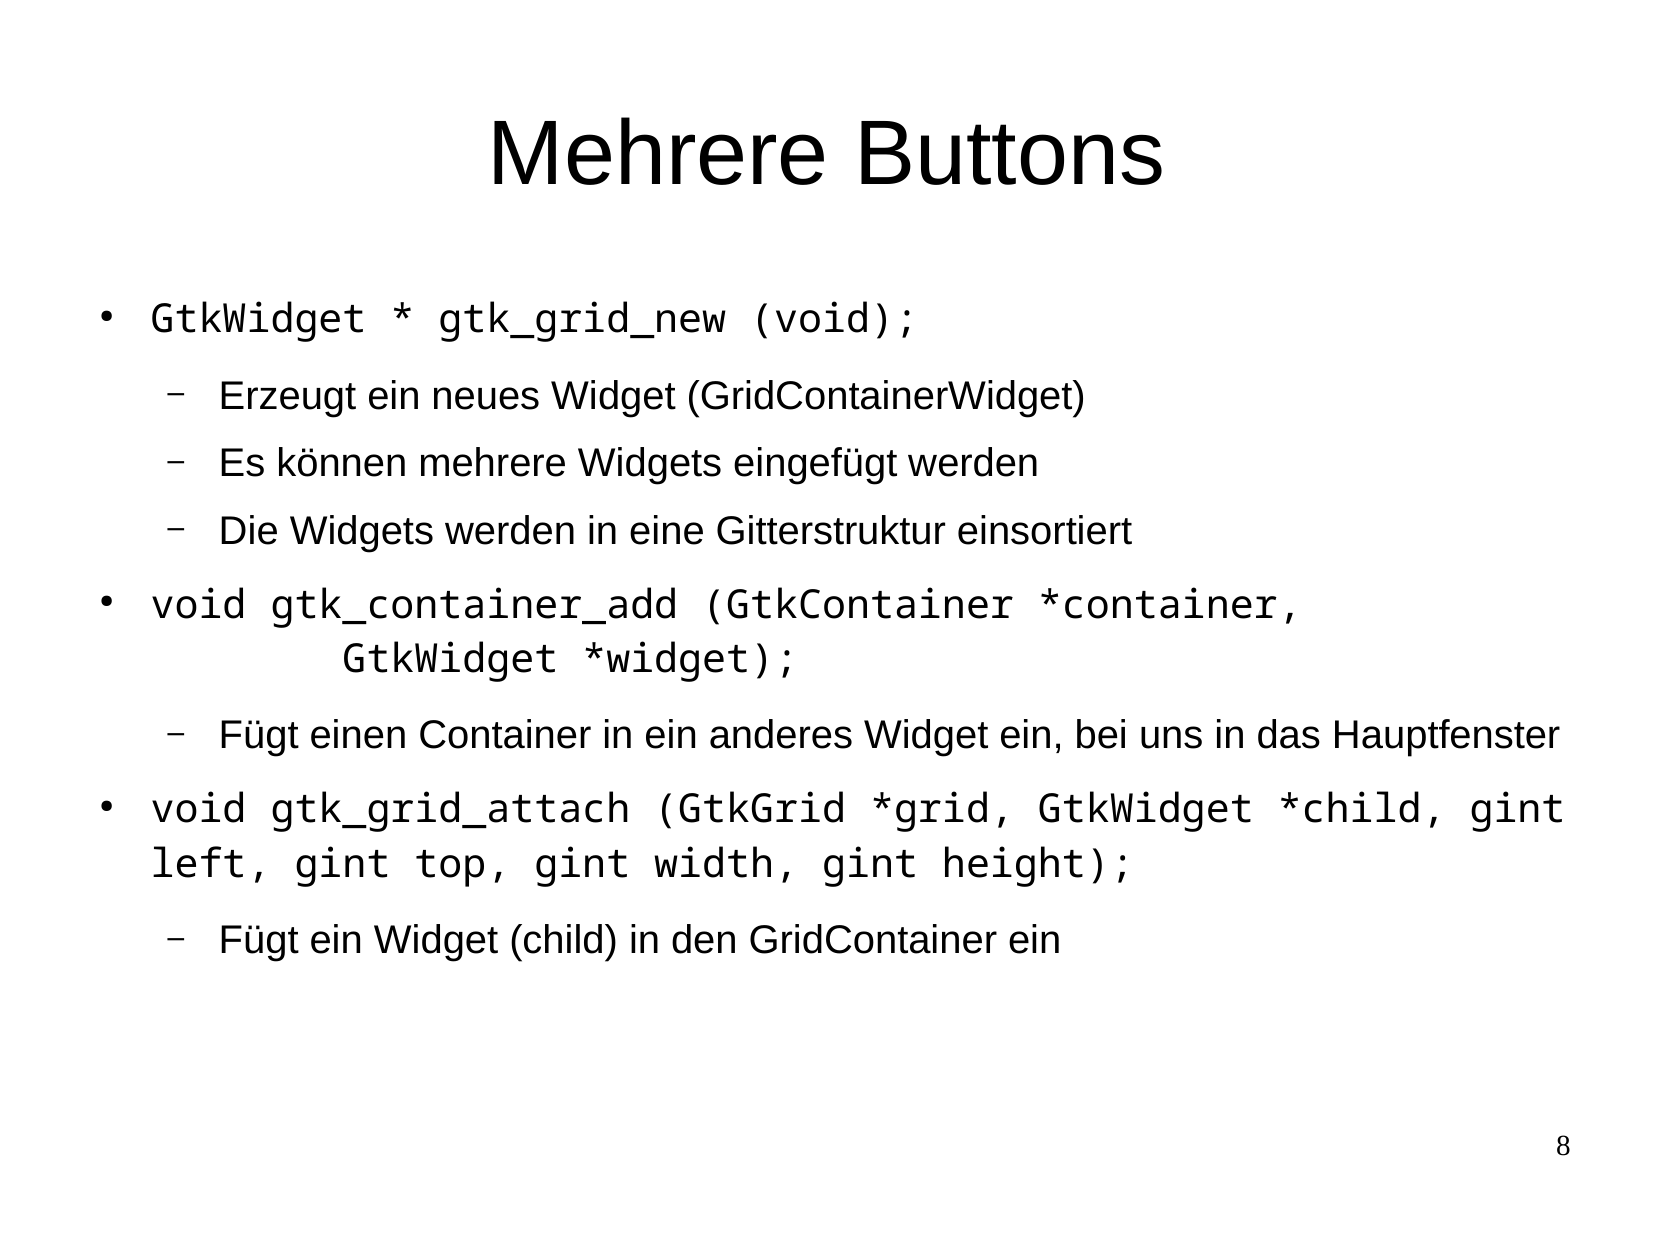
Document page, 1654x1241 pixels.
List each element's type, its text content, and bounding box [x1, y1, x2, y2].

list GtkWidget * gtk_grid_new (void); Erzeugt ein neues Widget (GridContainerWidget) Es können mehrere Widgets eingefügt werden Die Widgets werden in eine Gitterstruktur einsortiert void gtk_container_add (GtkContainer *container, GtkWidget *widget); Fügt einen Container in ein anderes Widget ein, bei uns in das Hauptfenster void gtk_grid_attach (GtkGrid *grid, GtkWidget *child, gint left, gint top, gint width, gint height); Fügt ein Widget (child) in den GridContainer ein [82, 290, 1571, 1010]
title Mehrere Buttons [82, 49, 1571, 257]
